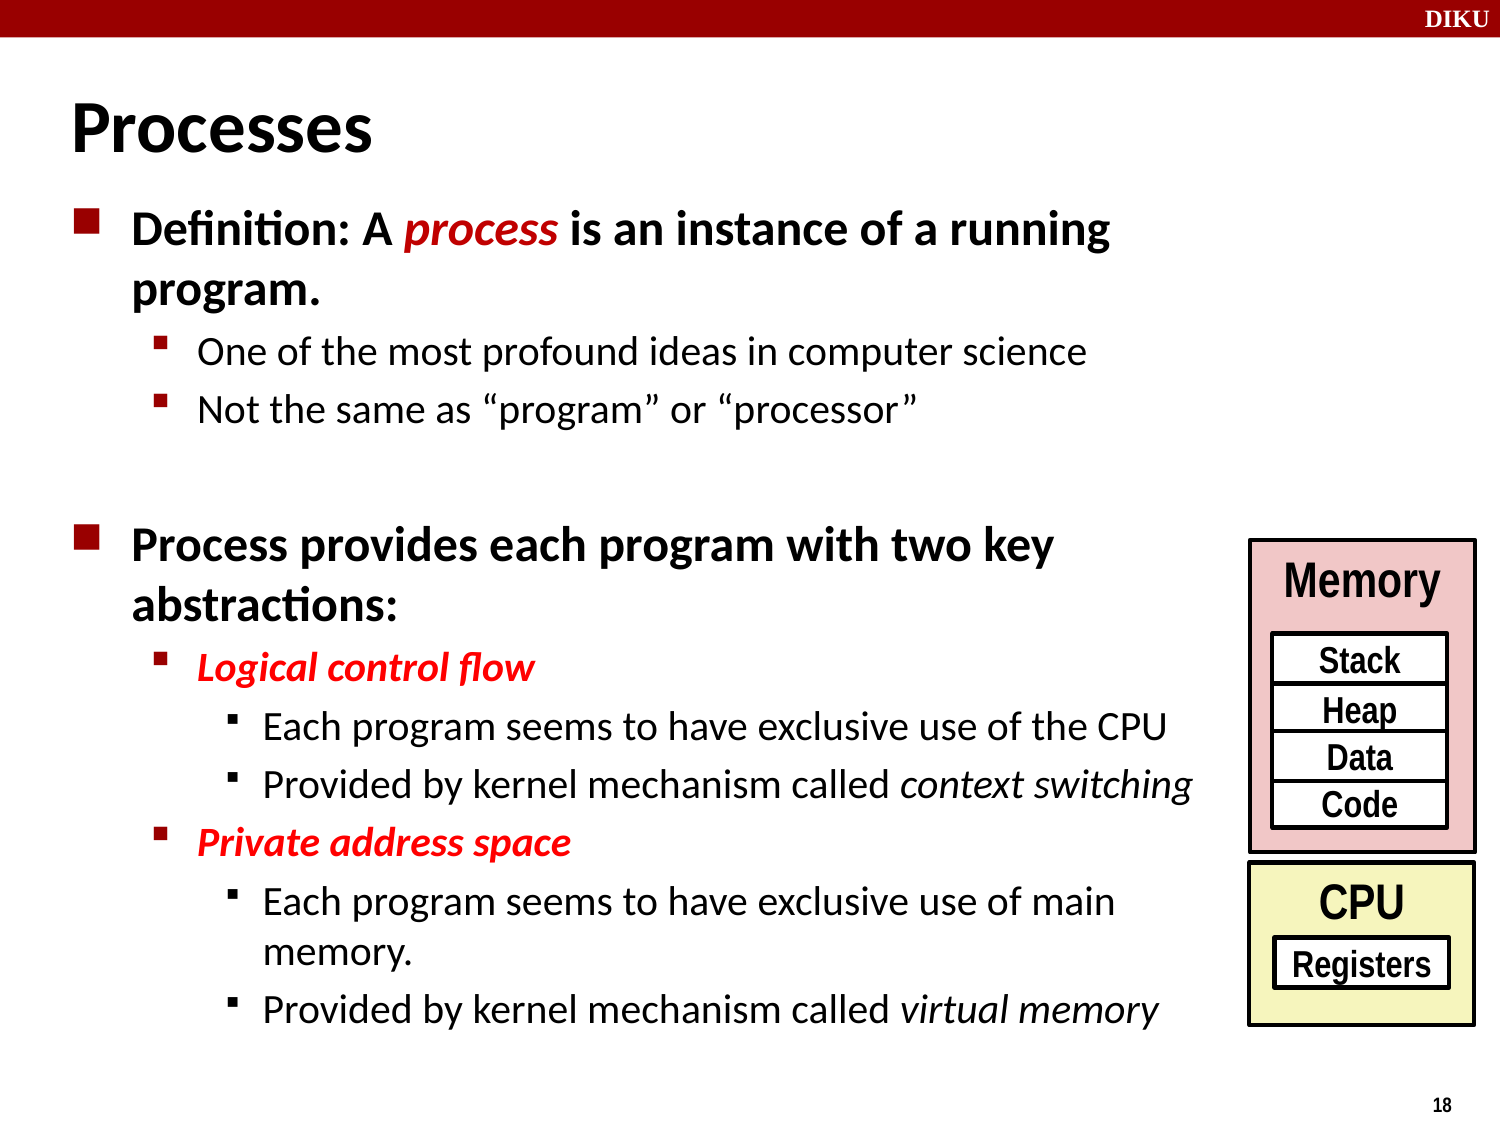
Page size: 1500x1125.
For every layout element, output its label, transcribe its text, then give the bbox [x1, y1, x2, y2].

text_box Heap [1384, 706, 1391, 720]
text_box Heap [1272, 683, 1448, 730]
text_box Memory [1249, 539, 1475, 853]
title Processes [55, 75, 917, 169]
text_box CPU [1249, 862, 1475, 1025]
text_box Data [1272, 730, 1448, 781]
text_box Registers [1274, 937, 1450, 988]
text_box Stack [1272, 633, 1448, 683]
text_box Code [1272, 781, 1448, 828]
list Definition: A process is an instance of a running program. One of the most profound ideas in computer science Not the same as “program” or “processor” Process provides each program with two key abstractions: Logical control flow Each program seems to have exclusive use of the CPU Provided by kernel mechanism called context switching Private address space Each program seems to have exclusive use of main memory. Provided by kernel mechanism called virtual memory [60, 187, 1225, 1095]
